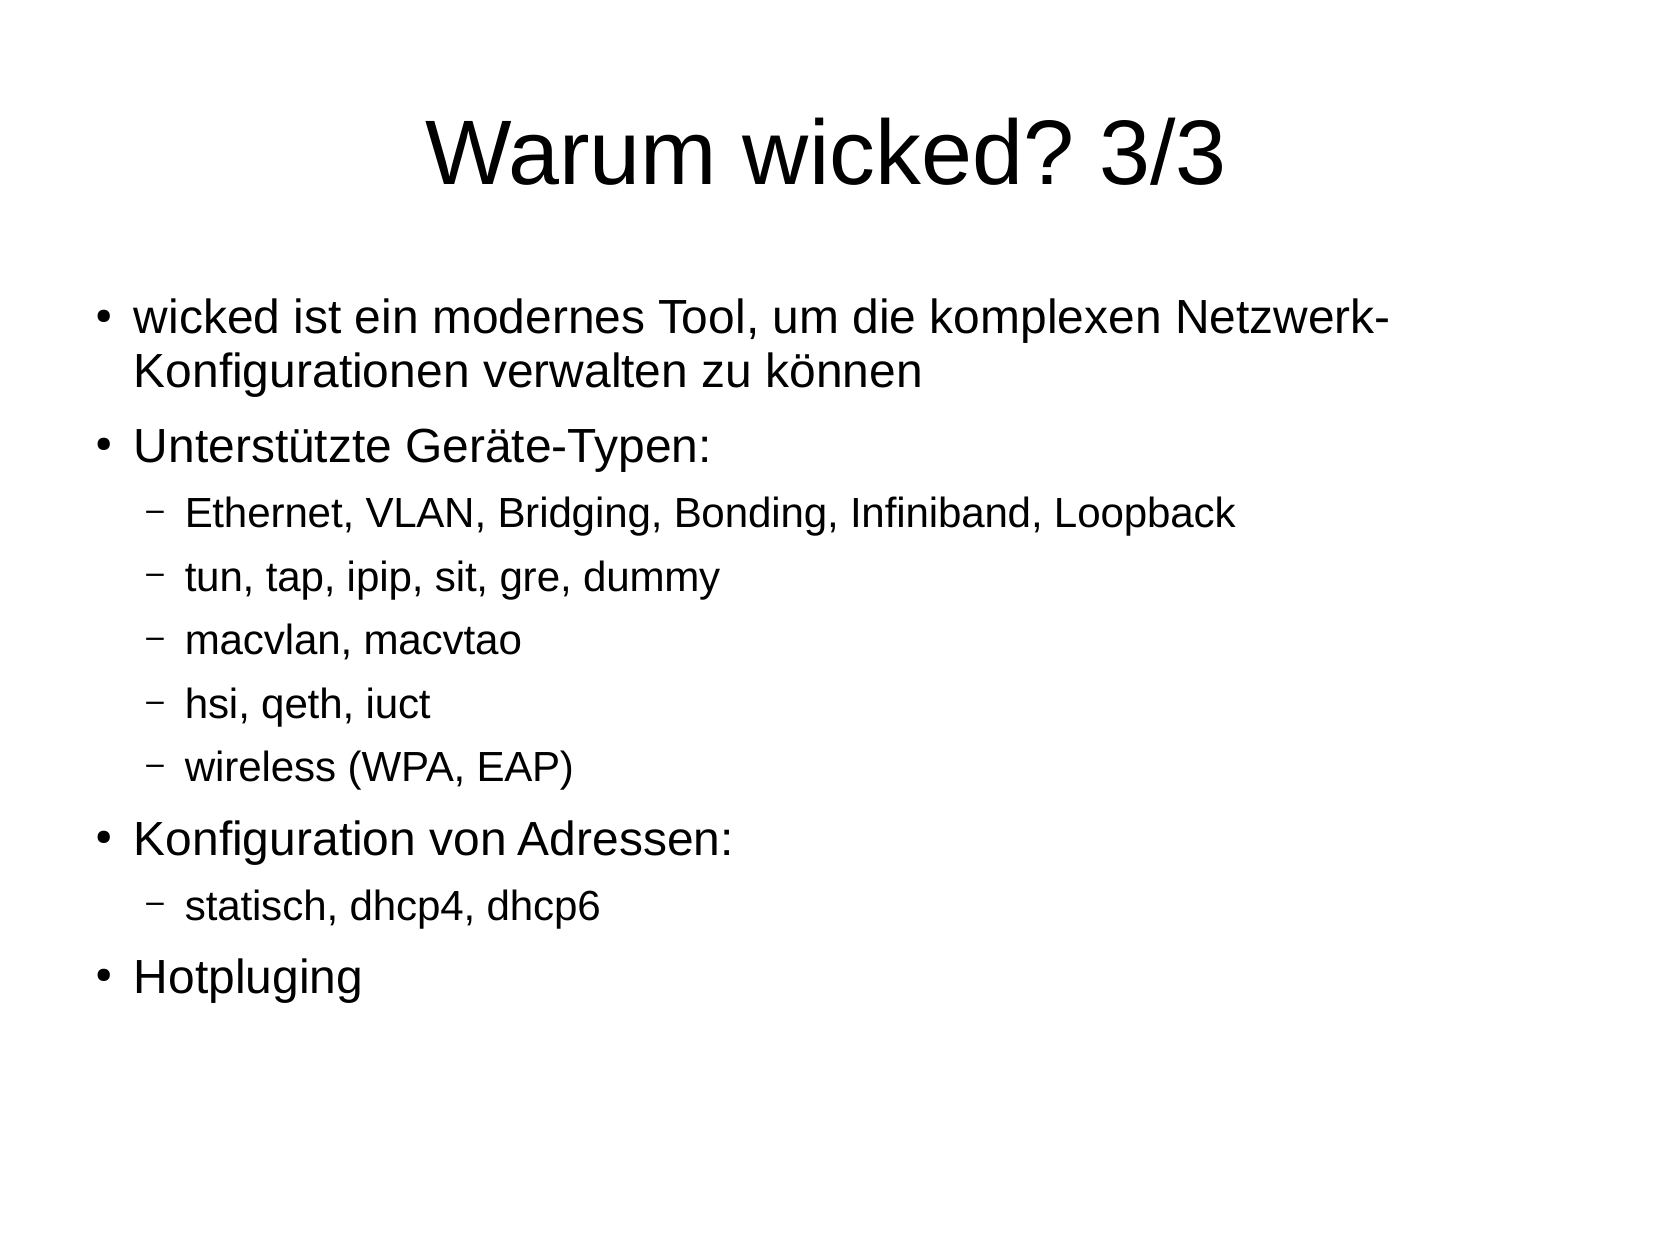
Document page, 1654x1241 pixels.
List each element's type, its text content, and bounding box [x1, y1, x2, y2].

title Warum wicked? 3/3 [82, 49, 1571, 257]
list wicked ist ein modernes Tool, um die komplexen Netzwerk-Konfigurationen verwalten zu können Unterstützte Geräte-Typen: Ethernet, VLAN, Bridging, Bonding, Infiniband, Loopback tun, tap, ipip, sit, gre, dummy macvlan, macvtao hsi, qeth, iuct wireless (WPA, EAP) Konfiguration von Adressen: statisch, dhcp4, dhcp6 Hotpluging [82, 290, 1571, 1010]
